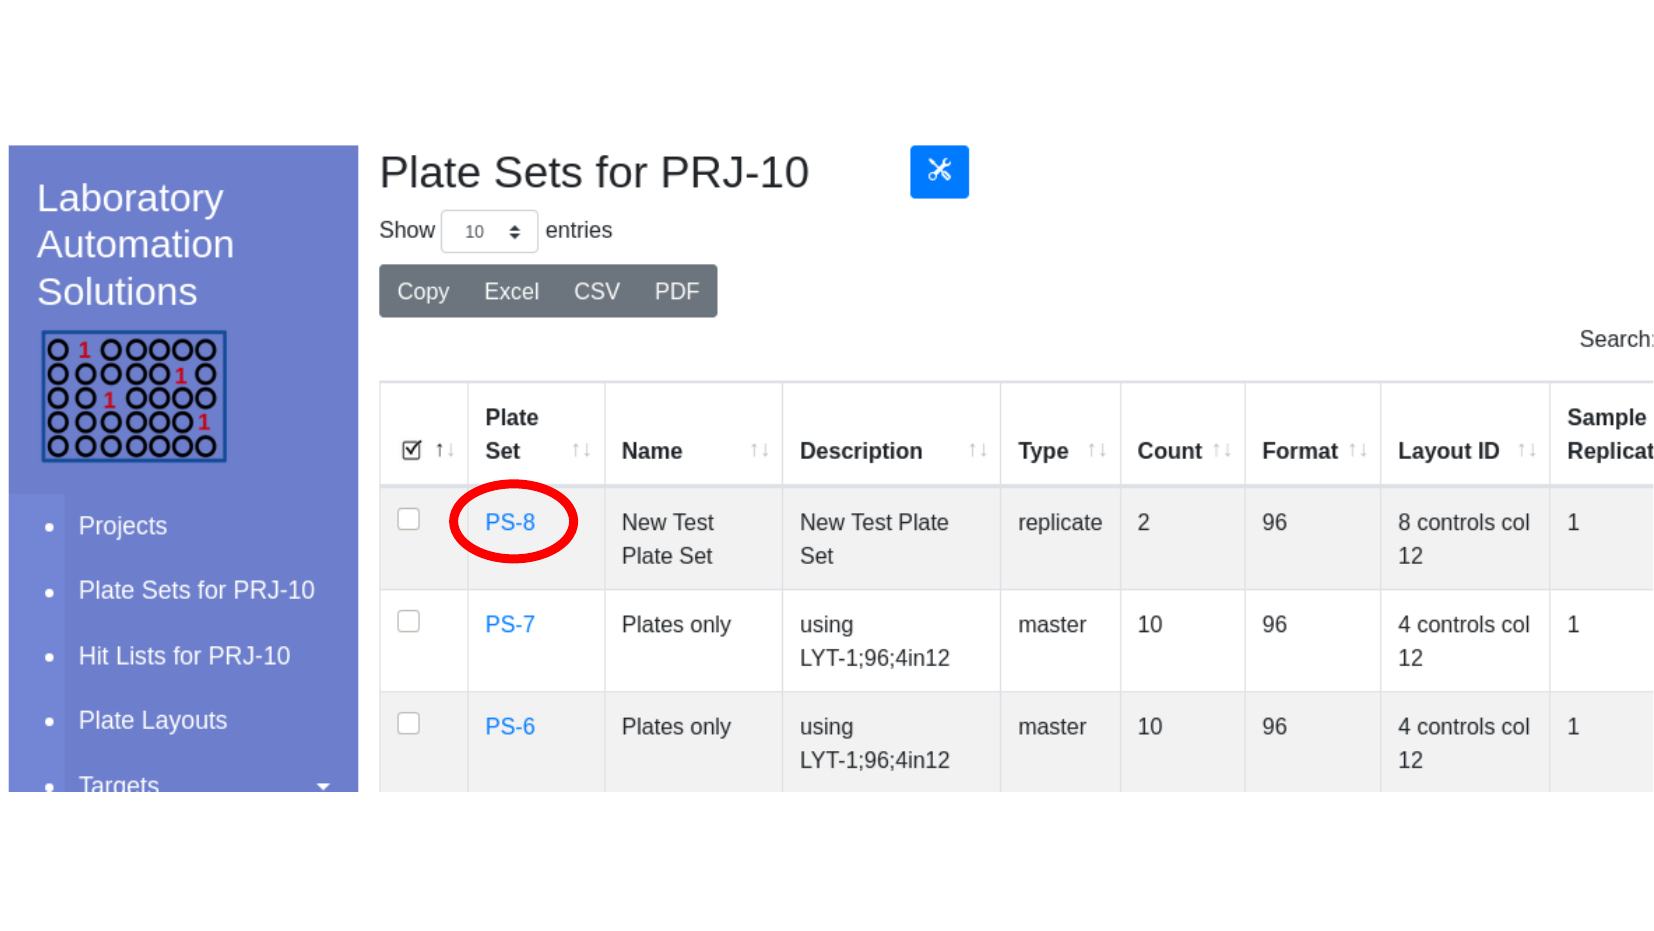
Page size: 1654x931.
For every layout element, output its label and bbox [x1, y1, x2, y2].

picture [2, 140, 1654, 792]
